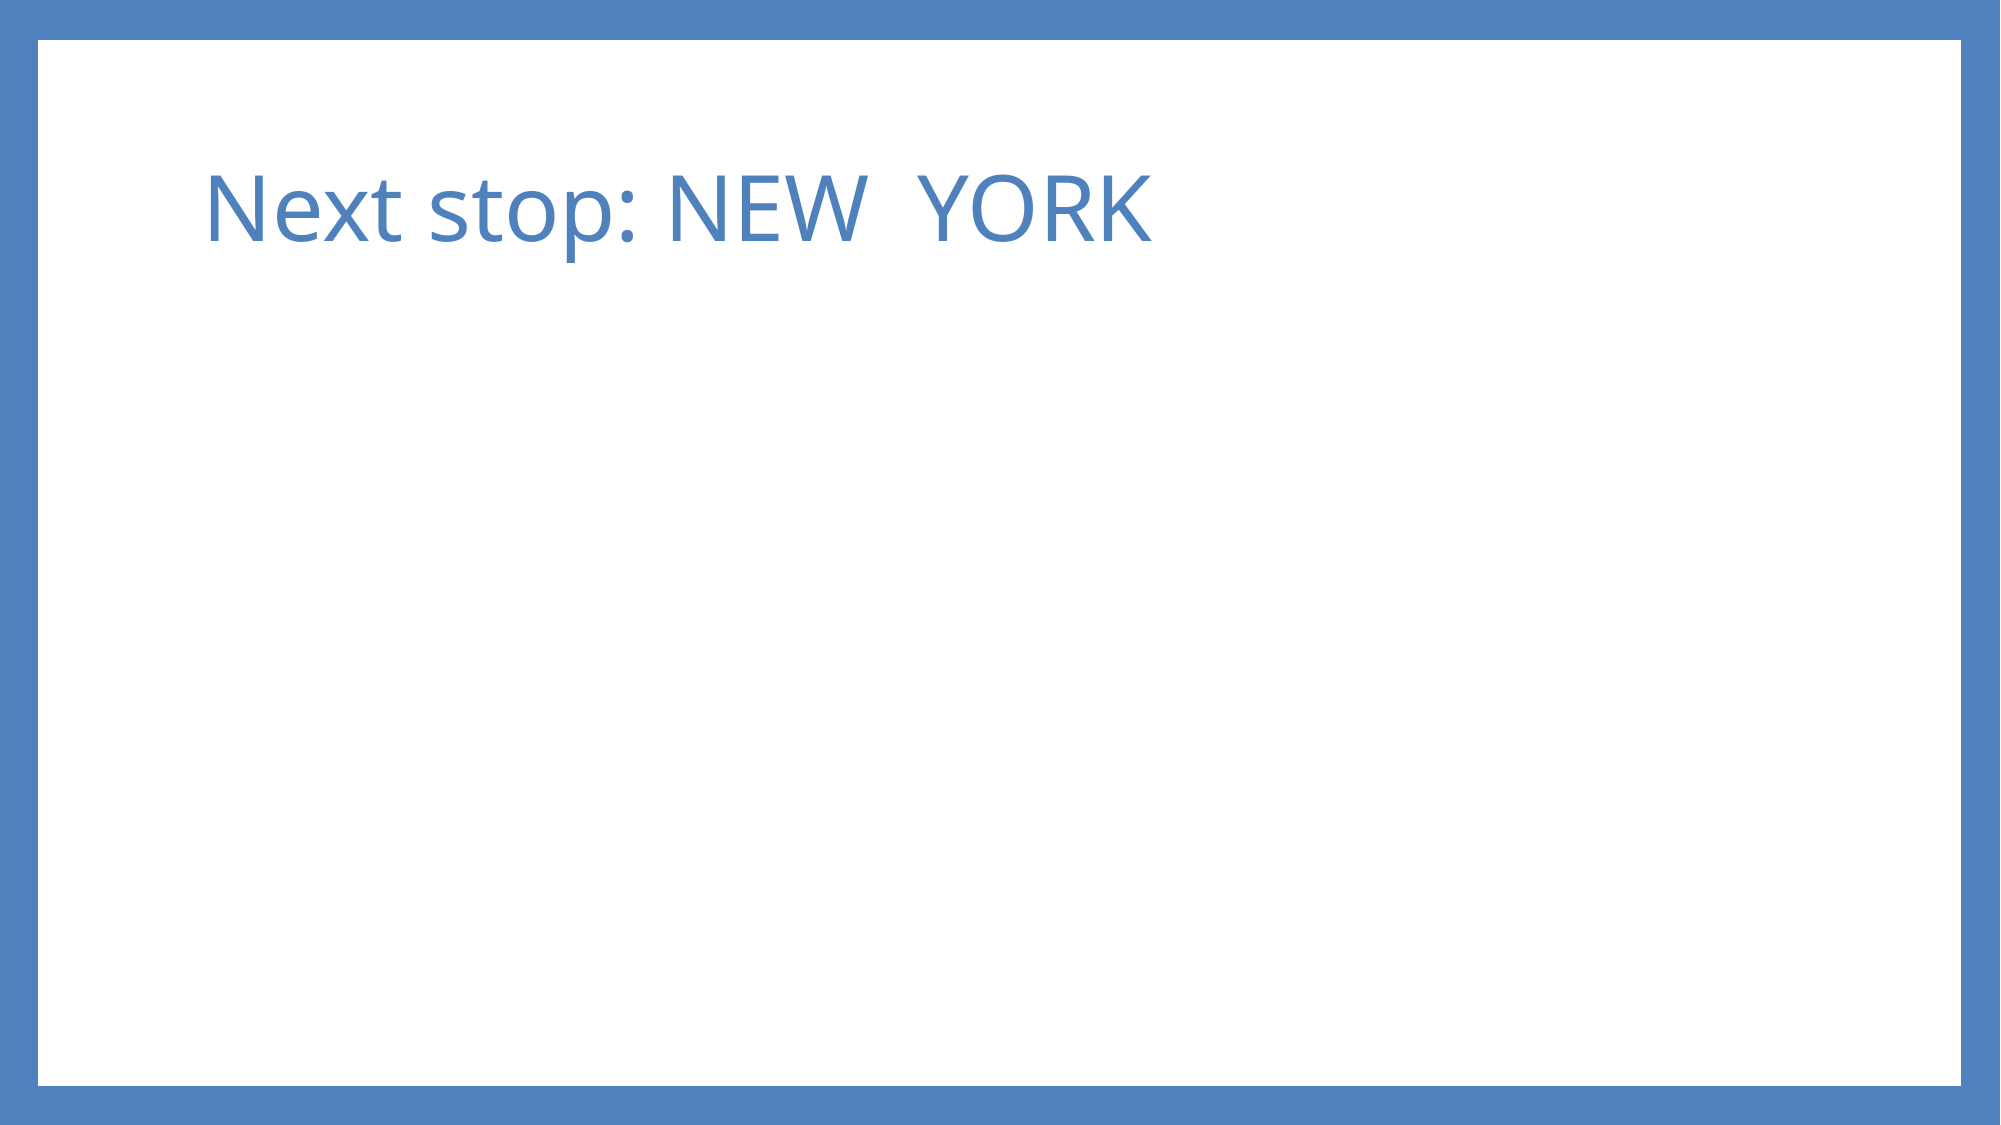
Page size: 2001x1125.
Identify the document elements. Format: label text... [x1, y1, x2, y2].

title Next stop: NEW YORK [187, 99, 1808, 323]
